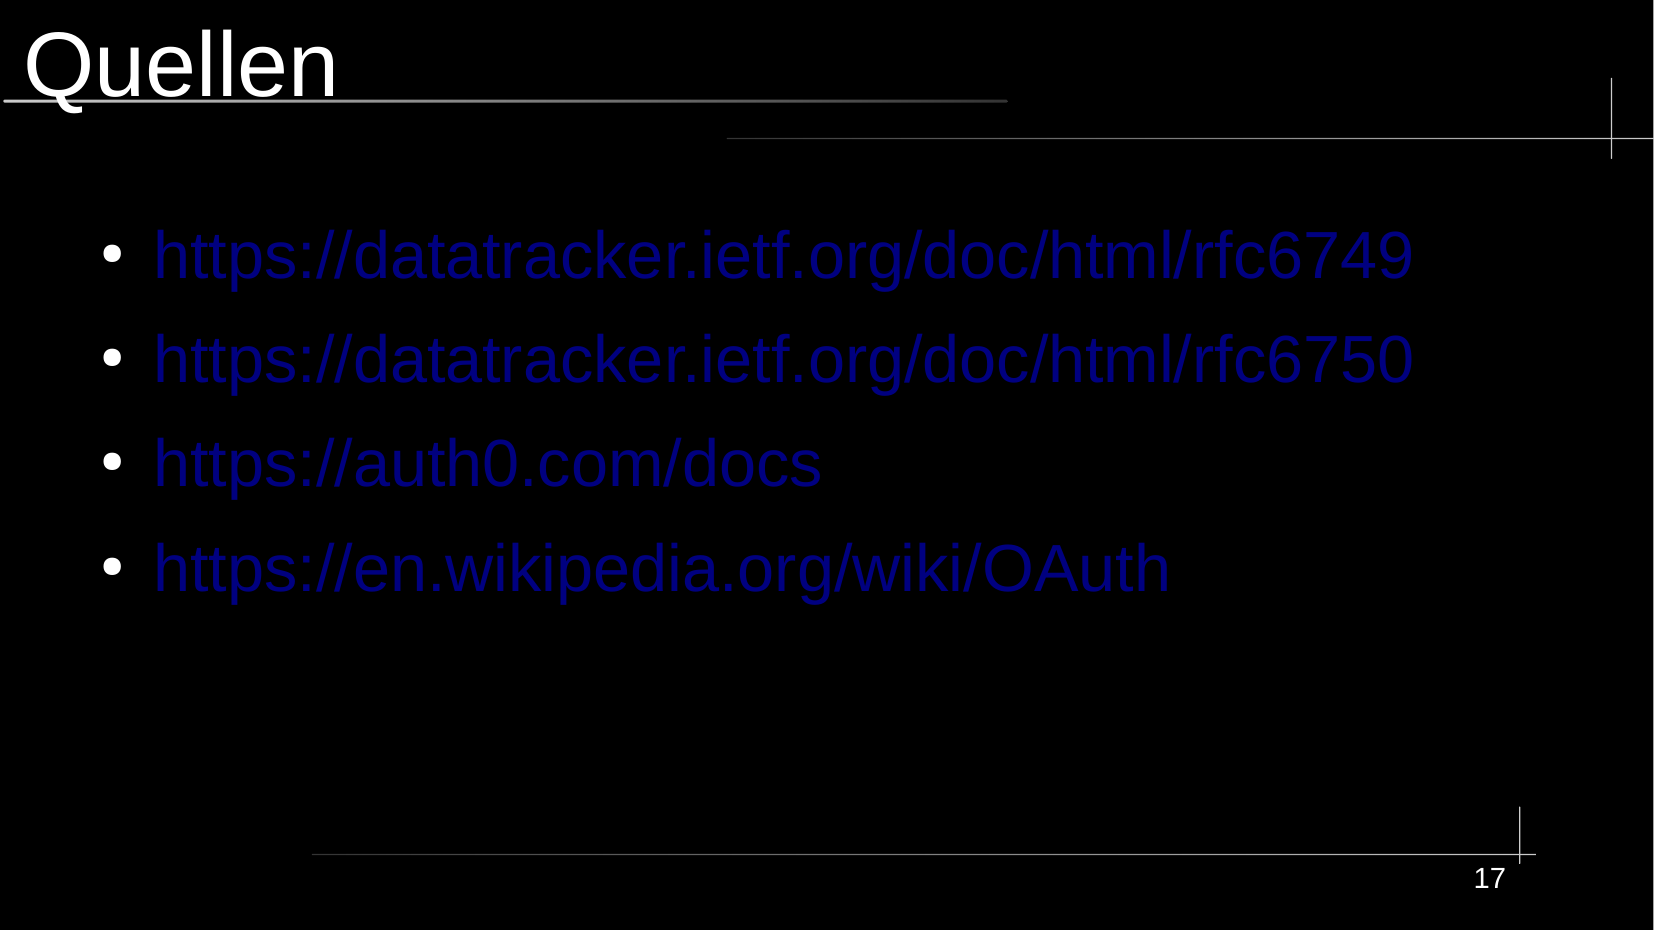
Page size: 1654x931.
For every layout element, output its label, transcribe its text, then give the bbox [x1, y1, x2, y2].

list https://datatracker.ietf.org/doc/html/rfc6749 https://datatracker.ietf.org/doc/html/rfc6750 https://auth0.com/docs https://en.wikipedia.org/wiki/OAuth [82, 217, 1571, 758]
title Quellen [23, 11, 1589, 119]
